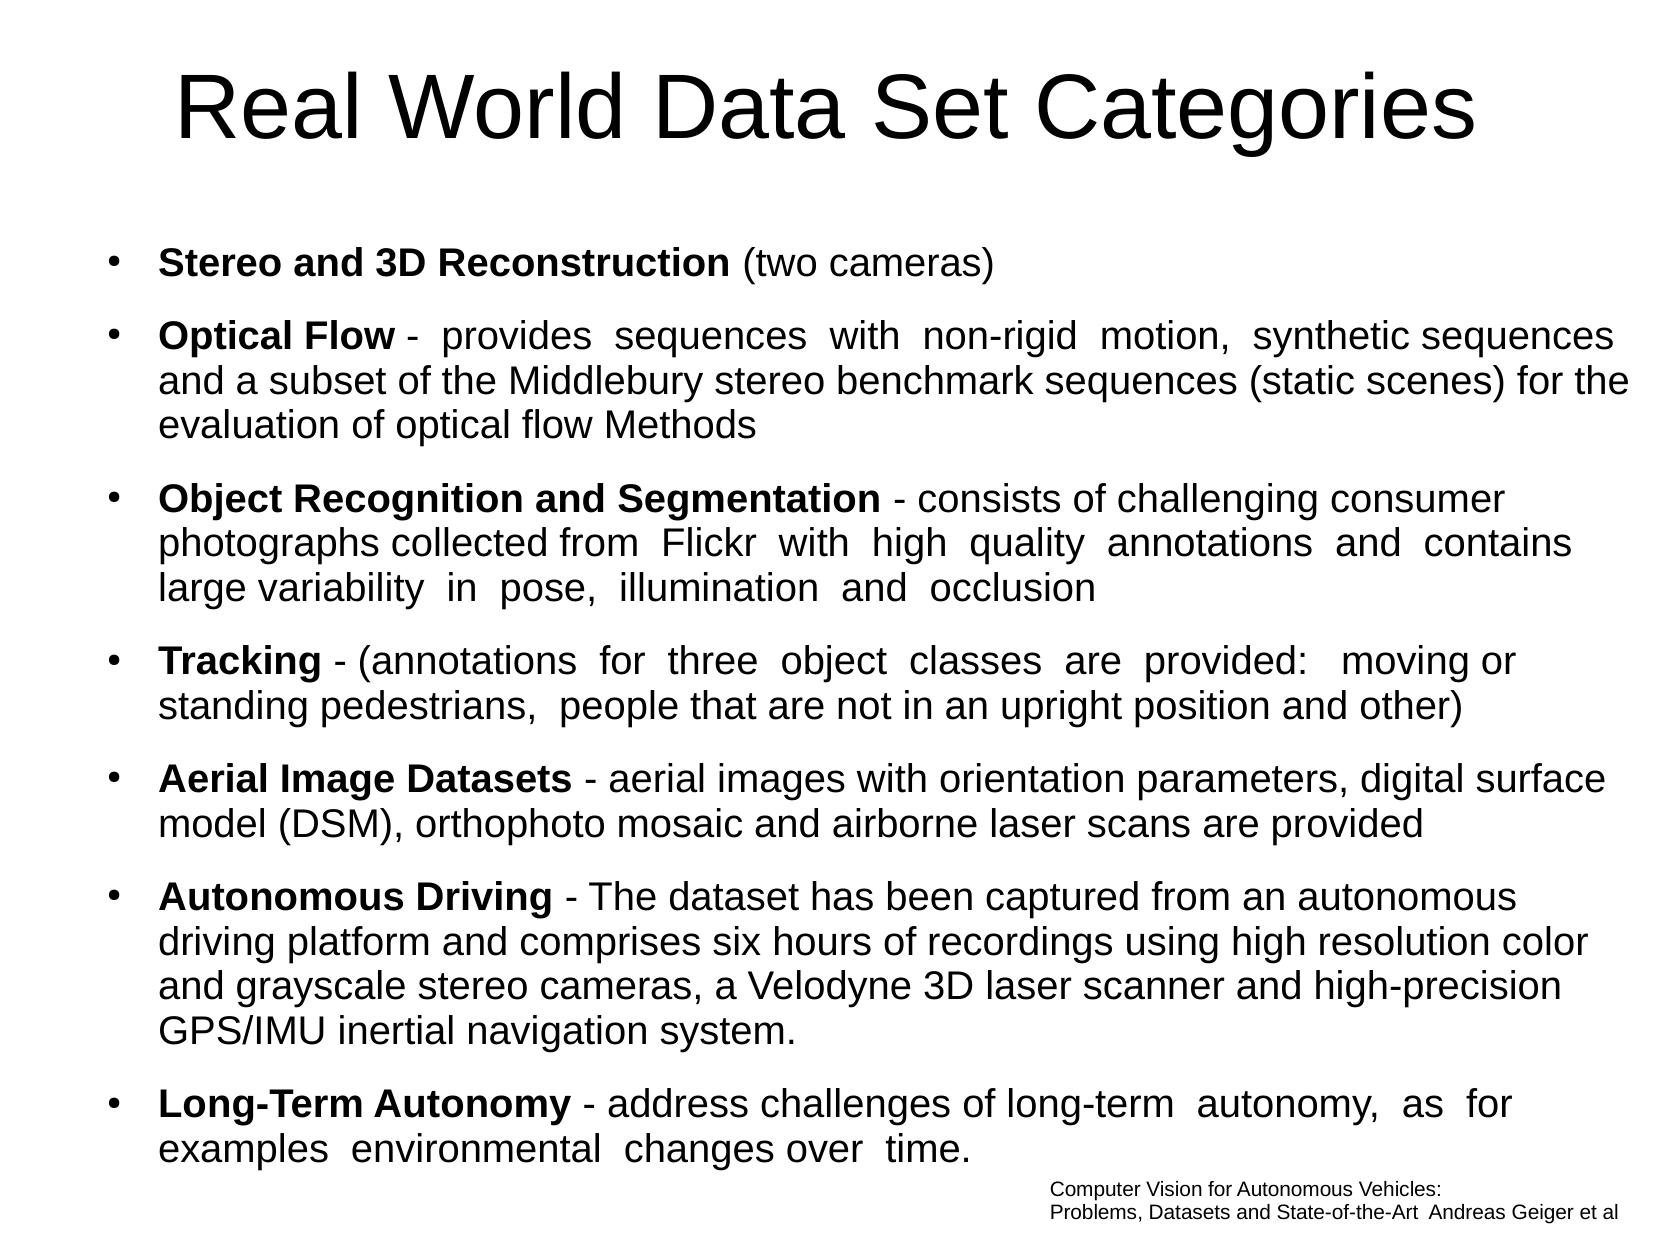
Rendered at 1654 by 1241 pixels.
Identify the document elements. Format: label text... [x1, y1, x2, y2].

list Stereo and 3D Reconstruction (two cameras) Optical Flow - provides sequences with non-rigid motion, synthetic sequences and a subset of the Middlebury stereo benchmark sequences (static scenes) for the evaluation of optical flow Methods Object Recognition and Segmentation - consists of challenging consumer photographs collected from Flickr with high quality annotations and contains large variability in pose, illumination and occlusion Tracking - (annotations for three object classes are provided: moving or standing pedestrians, people that are not in an upright position and other) Aerial Image Datasets - aerial images with orientation parameters, digital surface model (DSM), orthophoto mosaic and airborne laser scans are provided Autonomous Driving - The dataset has been captured from an autonomous driving platform and comprises six hours of recordings using high resolution color and grayscale stereo cameras, a Velodyne 3D laser scanner and high-precision GPS/IMU inertial navigation system. Long-Term Autonomy - address challenges of long-term autonomy, as for examples environmental changes over time. [90, 240, 1636, 1186]
title Real World Data Set Categories [82, 2, 1571, 211]
text_box Computer Vision for Autonomous Vehicles: Problems, Datasets and State-of-the-Art Andreas Geiger et al [1035, 1170, 1654, 1232]
